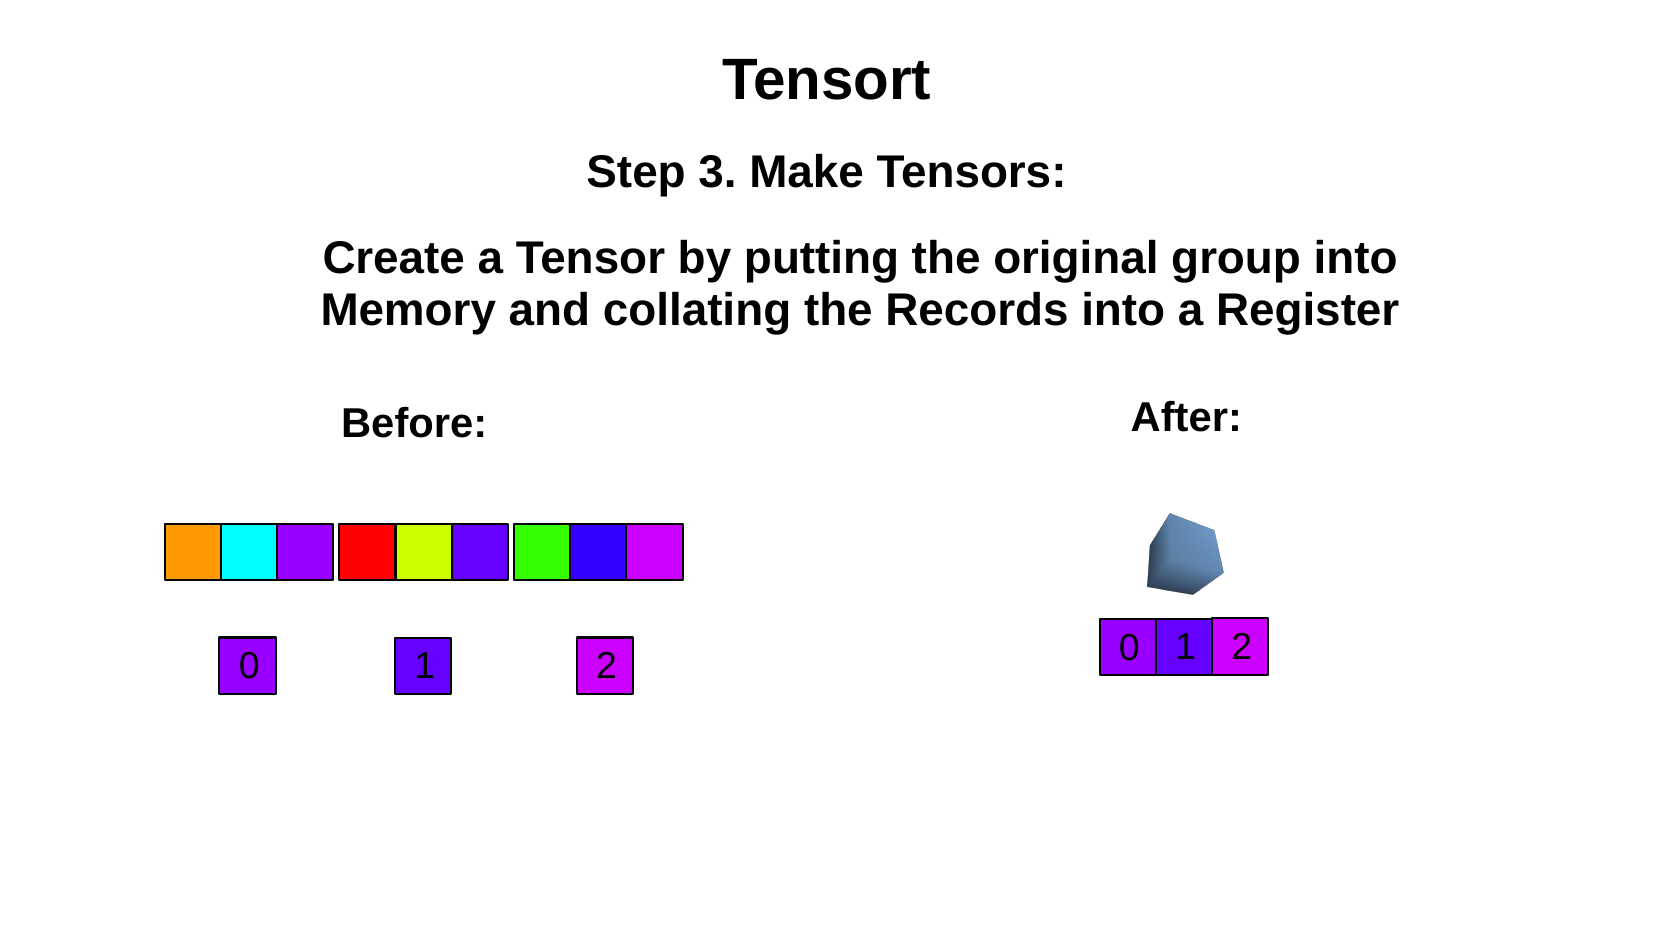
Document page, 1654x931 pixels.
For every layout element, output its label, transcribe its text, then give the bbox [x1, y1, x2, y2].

text_box 1 [399, 637, 456, 695]
text_box 0 [1104, 619, 1160, 676]
text_box [395, 638, 399, 695]
text_box [339, 523, 508, 581]
text_box [1099, 619, 1104, 676]
text_box [219, 637, 223, 694]
text_box [164, 523, 334, 581]
text_box 2 [1217, 618, 1273, 676]
subtitle Before: [270, 367, 559, 480]
text_box [576, 637, 581, 694]
text_box [514, 523, 683, 581]
title Tensort [82, 2, 1571, 158]
text_box 1 [1160, 618, 1217, 676]
text_box Create a Tensor by putting the original group into Memory and collating the Records into a Register [252, 225, 1469, 343]
text_box 2 [581, 637, 638, 695]
text_box 0 [223, 637, 281, 695]
text_box After: [1042, 361, 1331, 474]
text_box Step 3. Make Tensors: [571, 138, 1467, 225]
